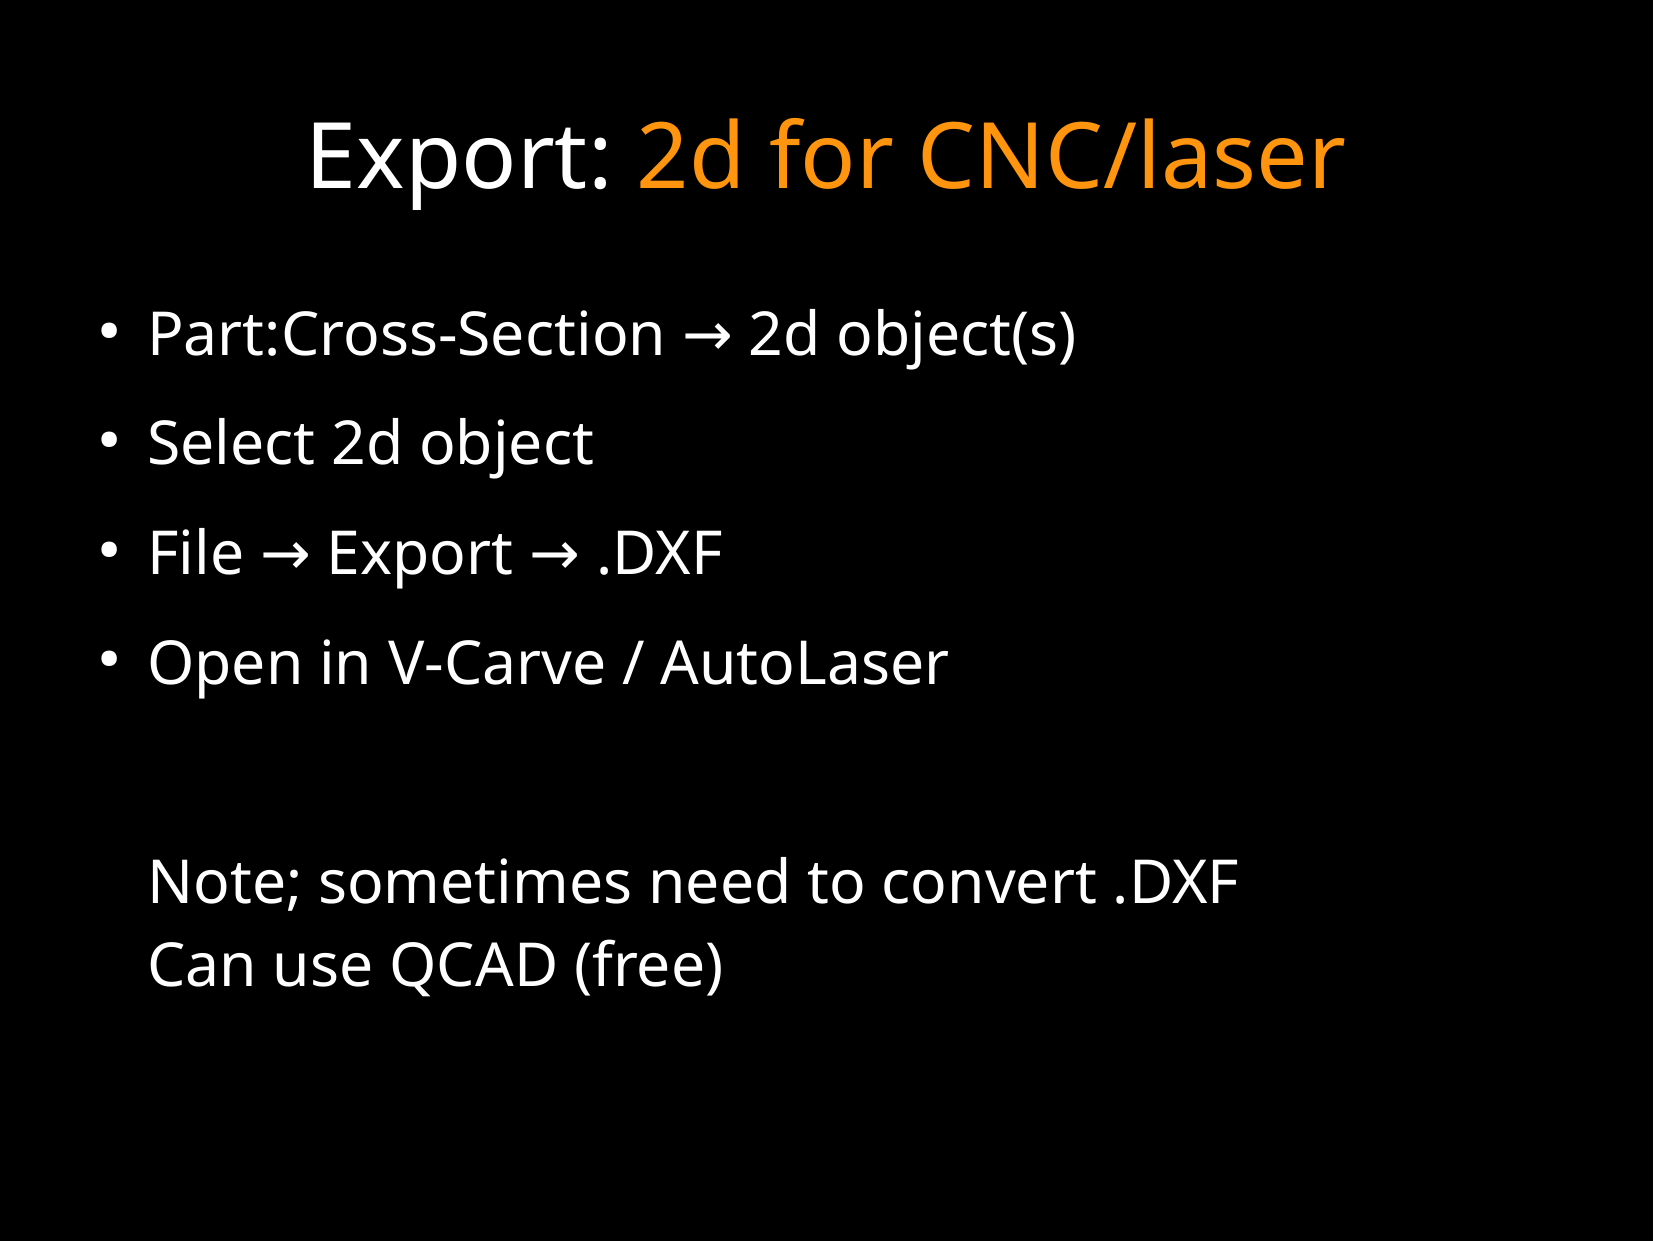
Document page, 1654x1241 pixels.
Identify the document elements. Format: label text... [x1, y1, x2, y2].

list Part:Cross-Section → 2d object(s) Select 2d object File → Export → .DXF Open in V-Carve / AutoLaser Note; sometimes need to convert .DXF Can use QCAD (free) [82, 290, 1571, 1010]
title Export: 2d for CNC/laser [82, 49, 1571, 257]
